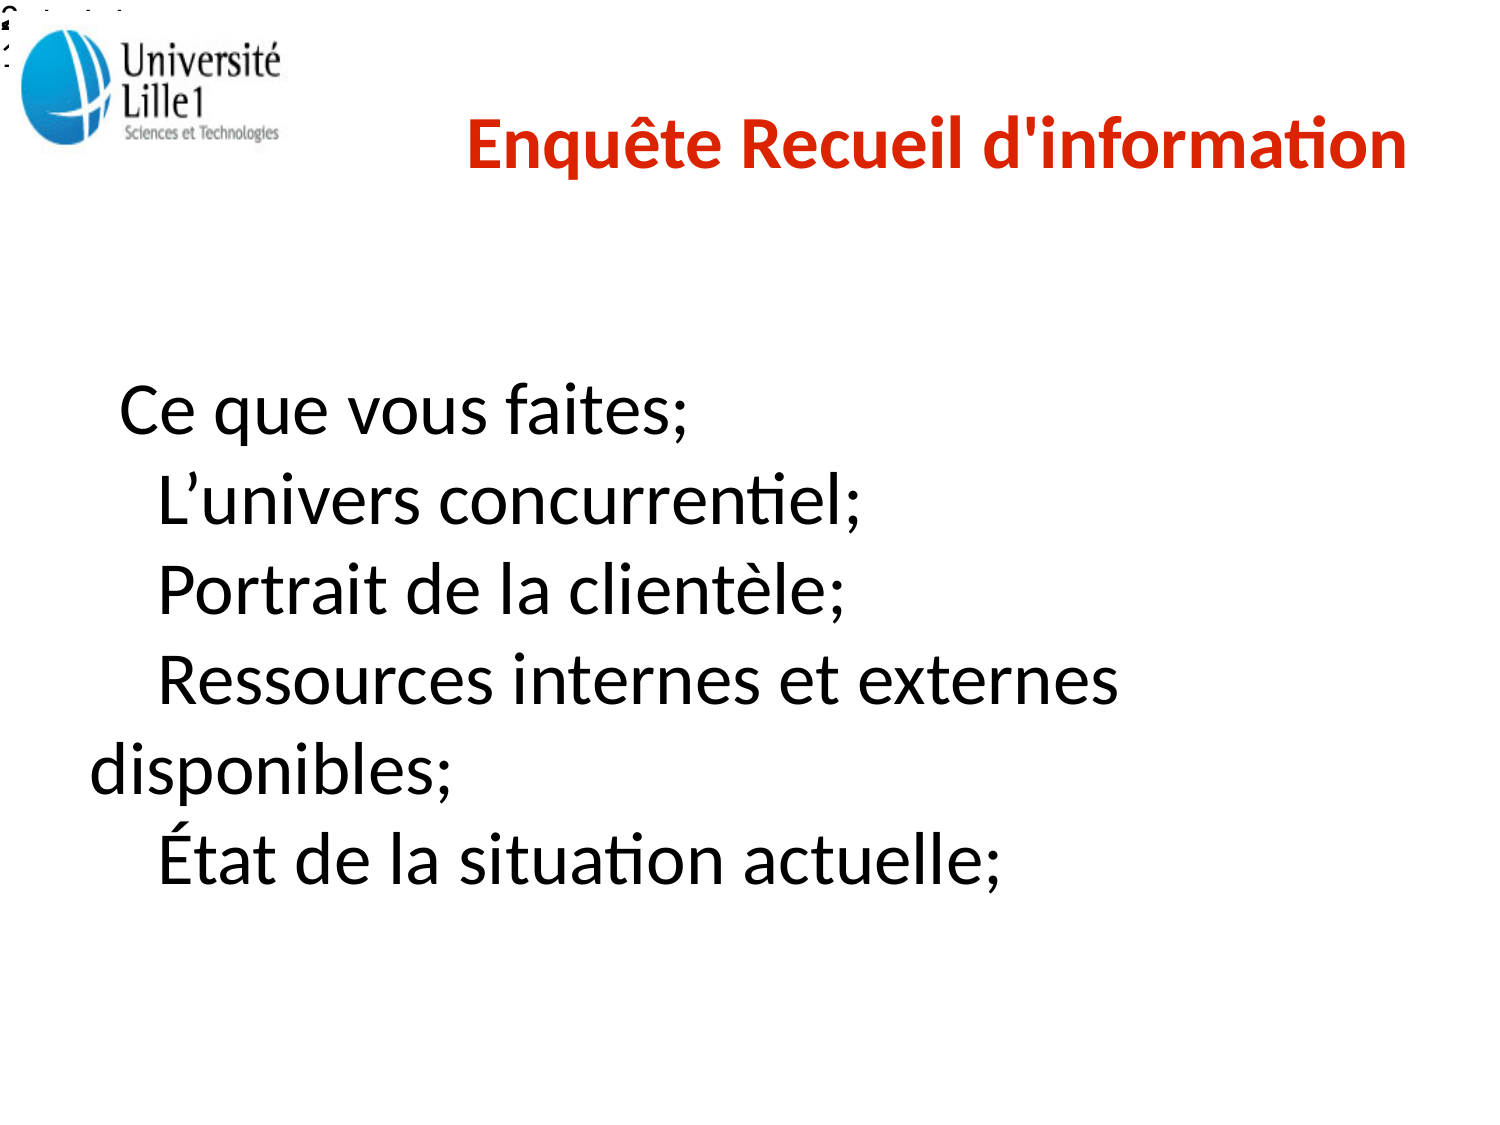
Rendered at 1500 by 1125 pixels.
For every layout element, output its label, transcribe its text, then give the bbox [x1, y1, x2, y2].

text_box Enquête Recueil d'information [74, 45, 1425, 233]
picture [9, 11, 308, 154]
text_box Ce que vous faites; L’univers concurrentiel; Portrait de la clientèle; Ressources internes et externes disponibles; État de la situation actuelle; [74, 262, 1425, 1005]
